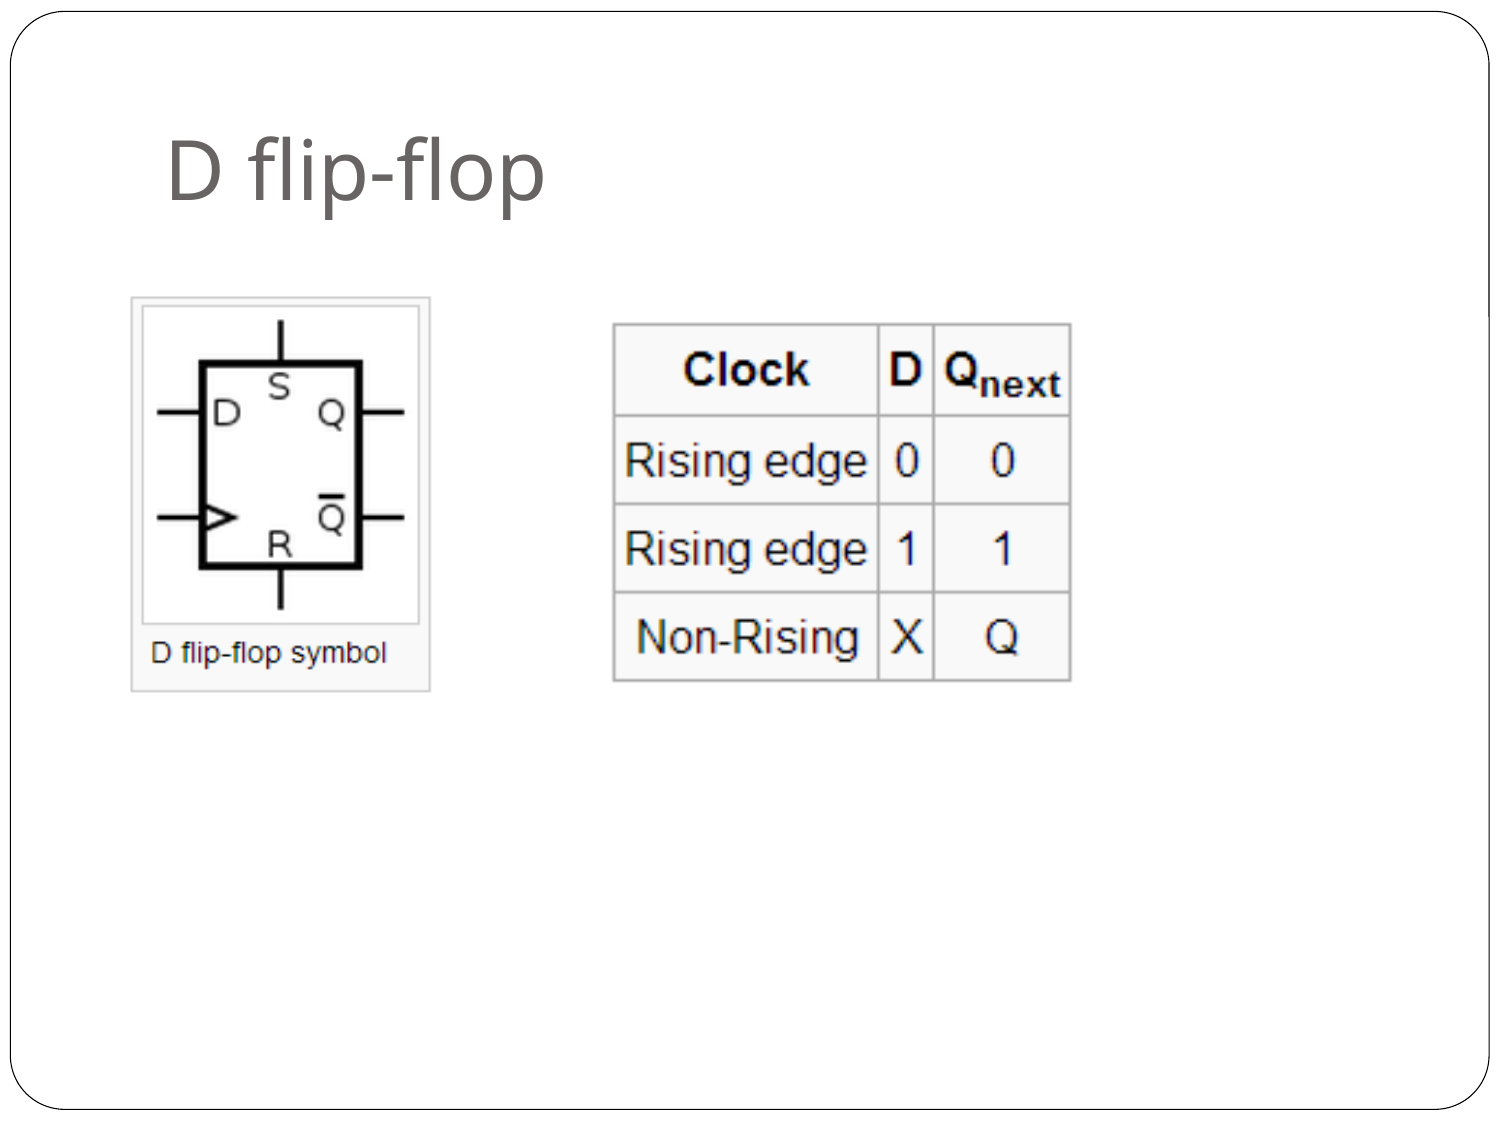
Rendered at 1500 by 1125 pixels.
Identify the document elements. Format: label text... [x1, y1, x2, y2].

picture [129, 295, 438, 697]
title D flip-flop [150, 9, 1426, 233]
picture [599, 304, 1087, 697]
